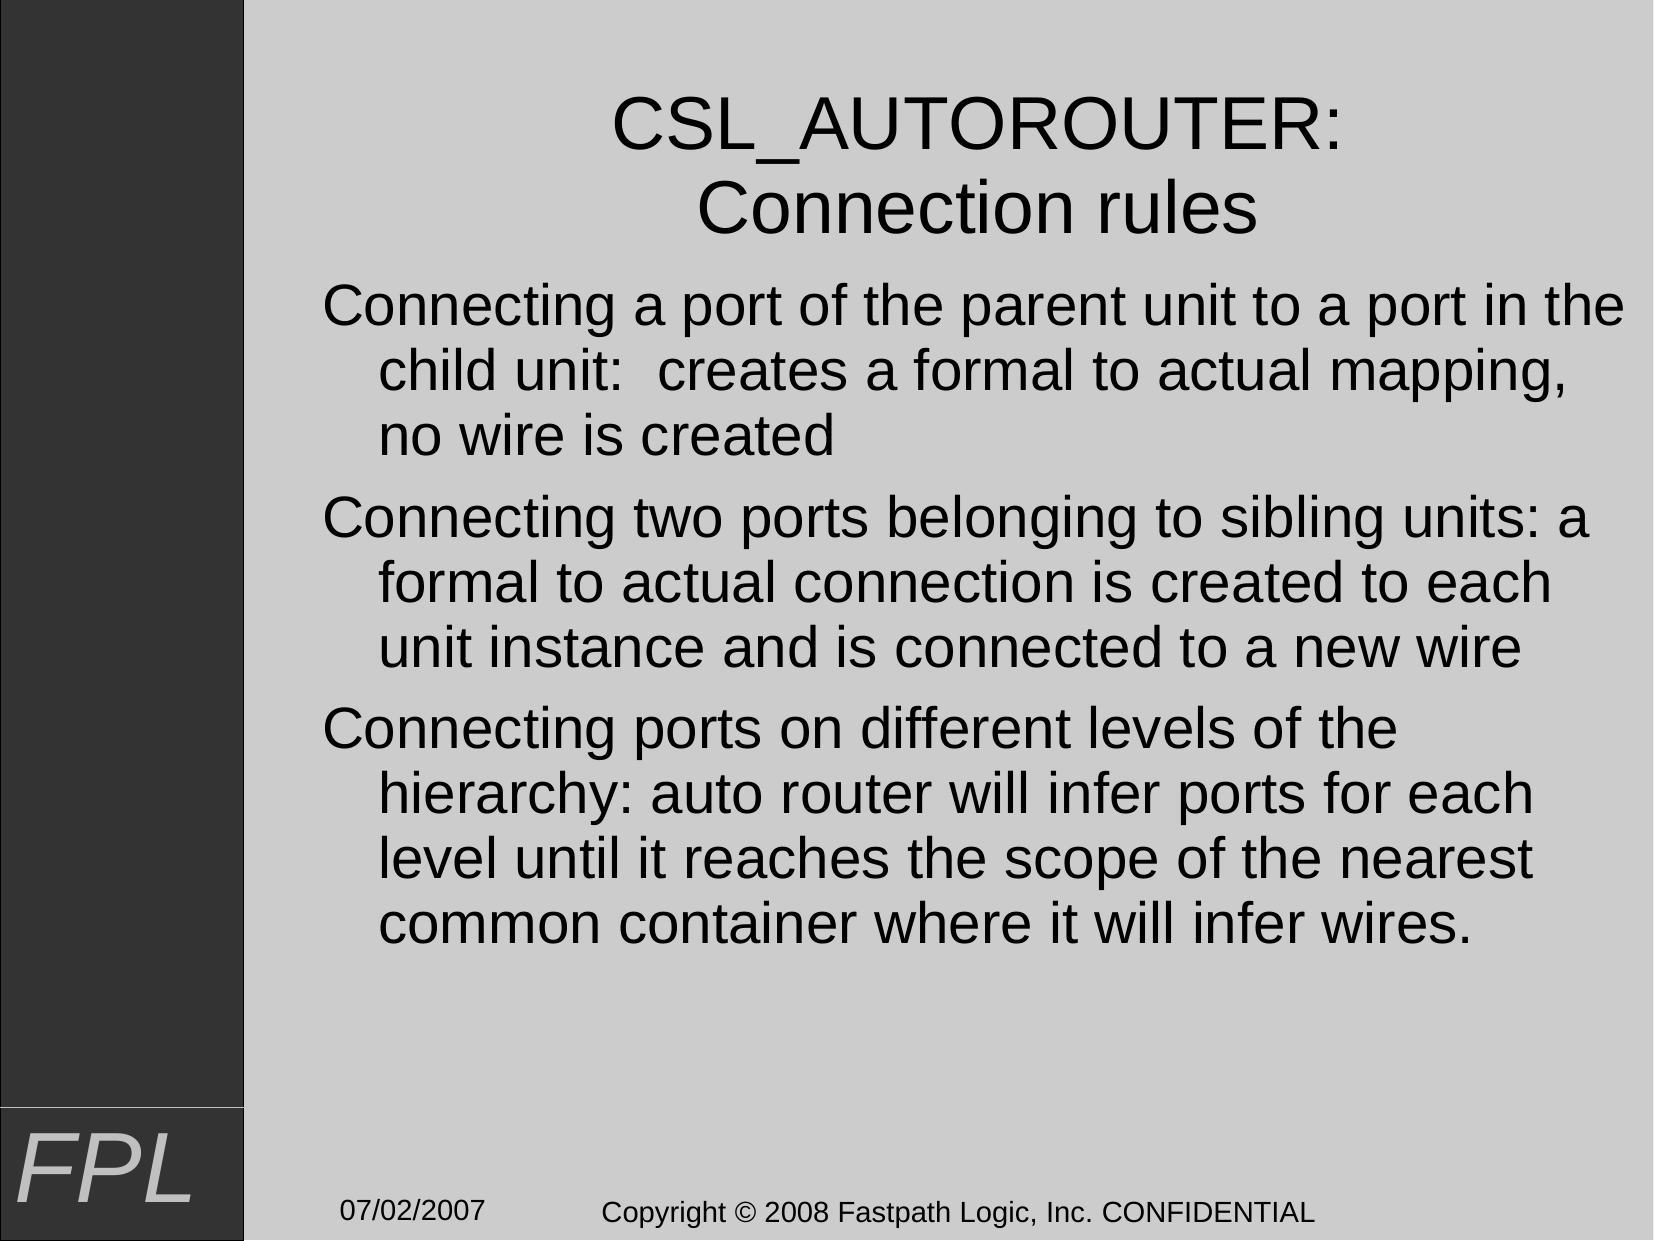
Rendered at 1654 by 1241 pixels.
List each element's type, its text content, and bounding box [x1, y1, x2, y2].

title CSL_AUTOROUTER: Connection rules [426, 57, 1529, 272]
list Connecting a port of the parent unit to a port in the child unit: creates a formal to actual mapping, no wire is created Connecting two ports belonging to sibling units: a formal to actual connection is created to each unit instance and is connected to a new wire Connecting ports on different levels of the hierarchy: auto router will infer ports for each level until it reaches the scope of the nearest common container where it will infer wires. [322, 272, 1634, 1179]
